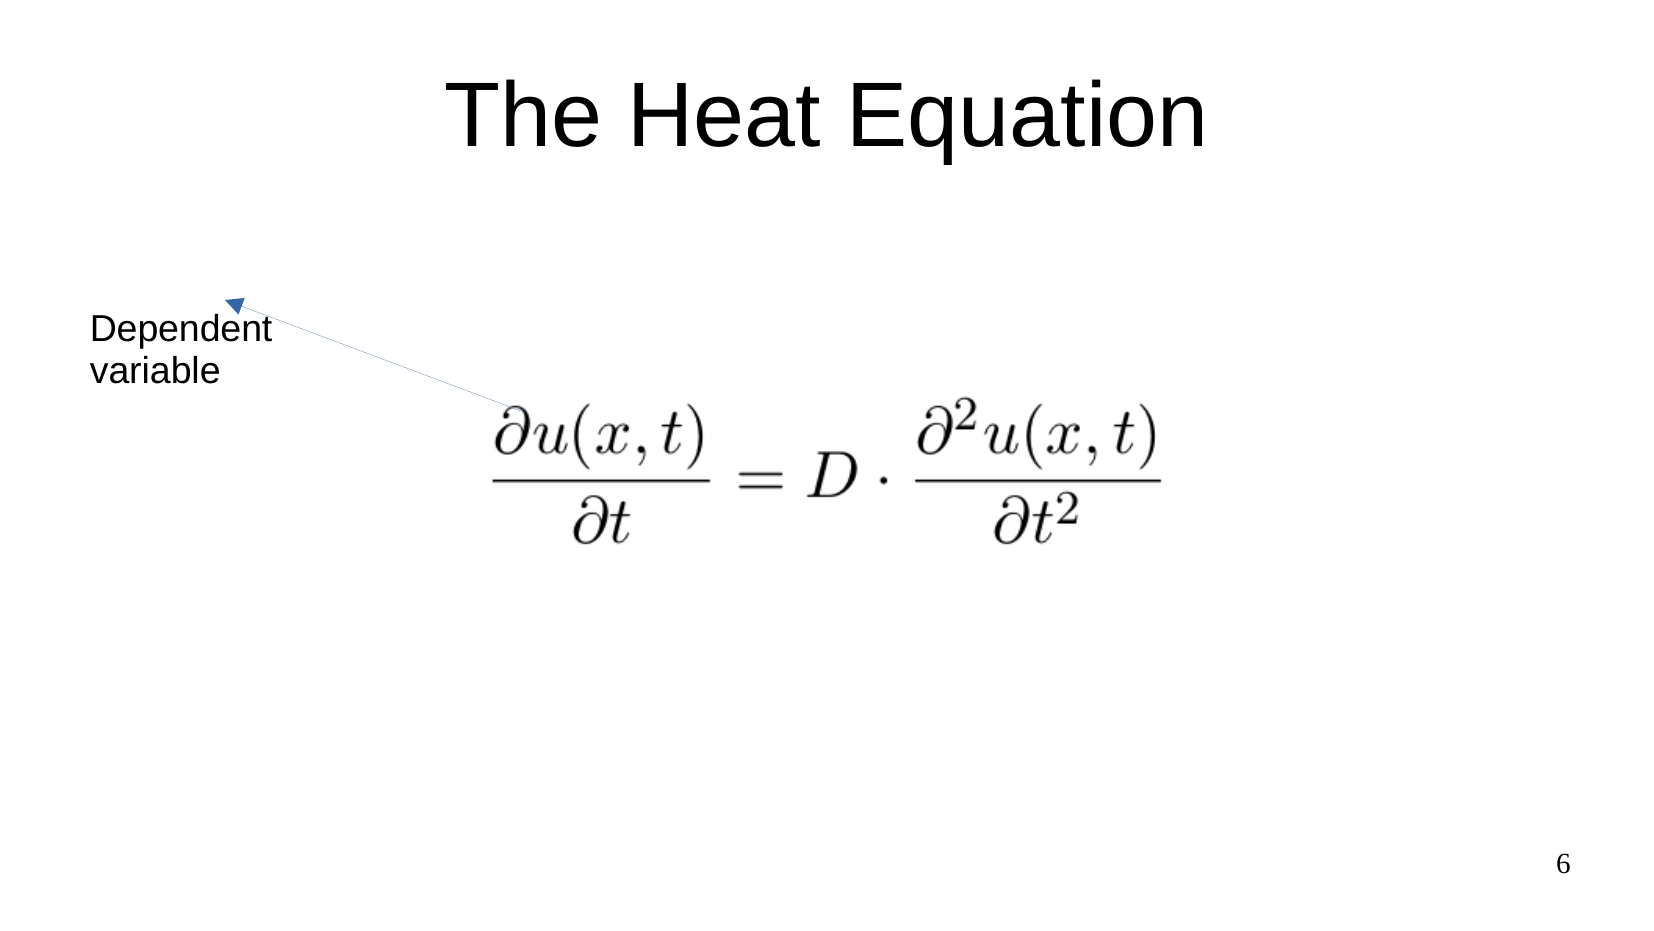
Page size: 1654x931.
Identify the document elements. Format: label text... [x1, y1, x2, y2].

picture [421, 337, 1238, 571]
text_box Dependent variable [75, 300, 301, 399]
title The Heat Equation [82, 37, 1571, 193]
